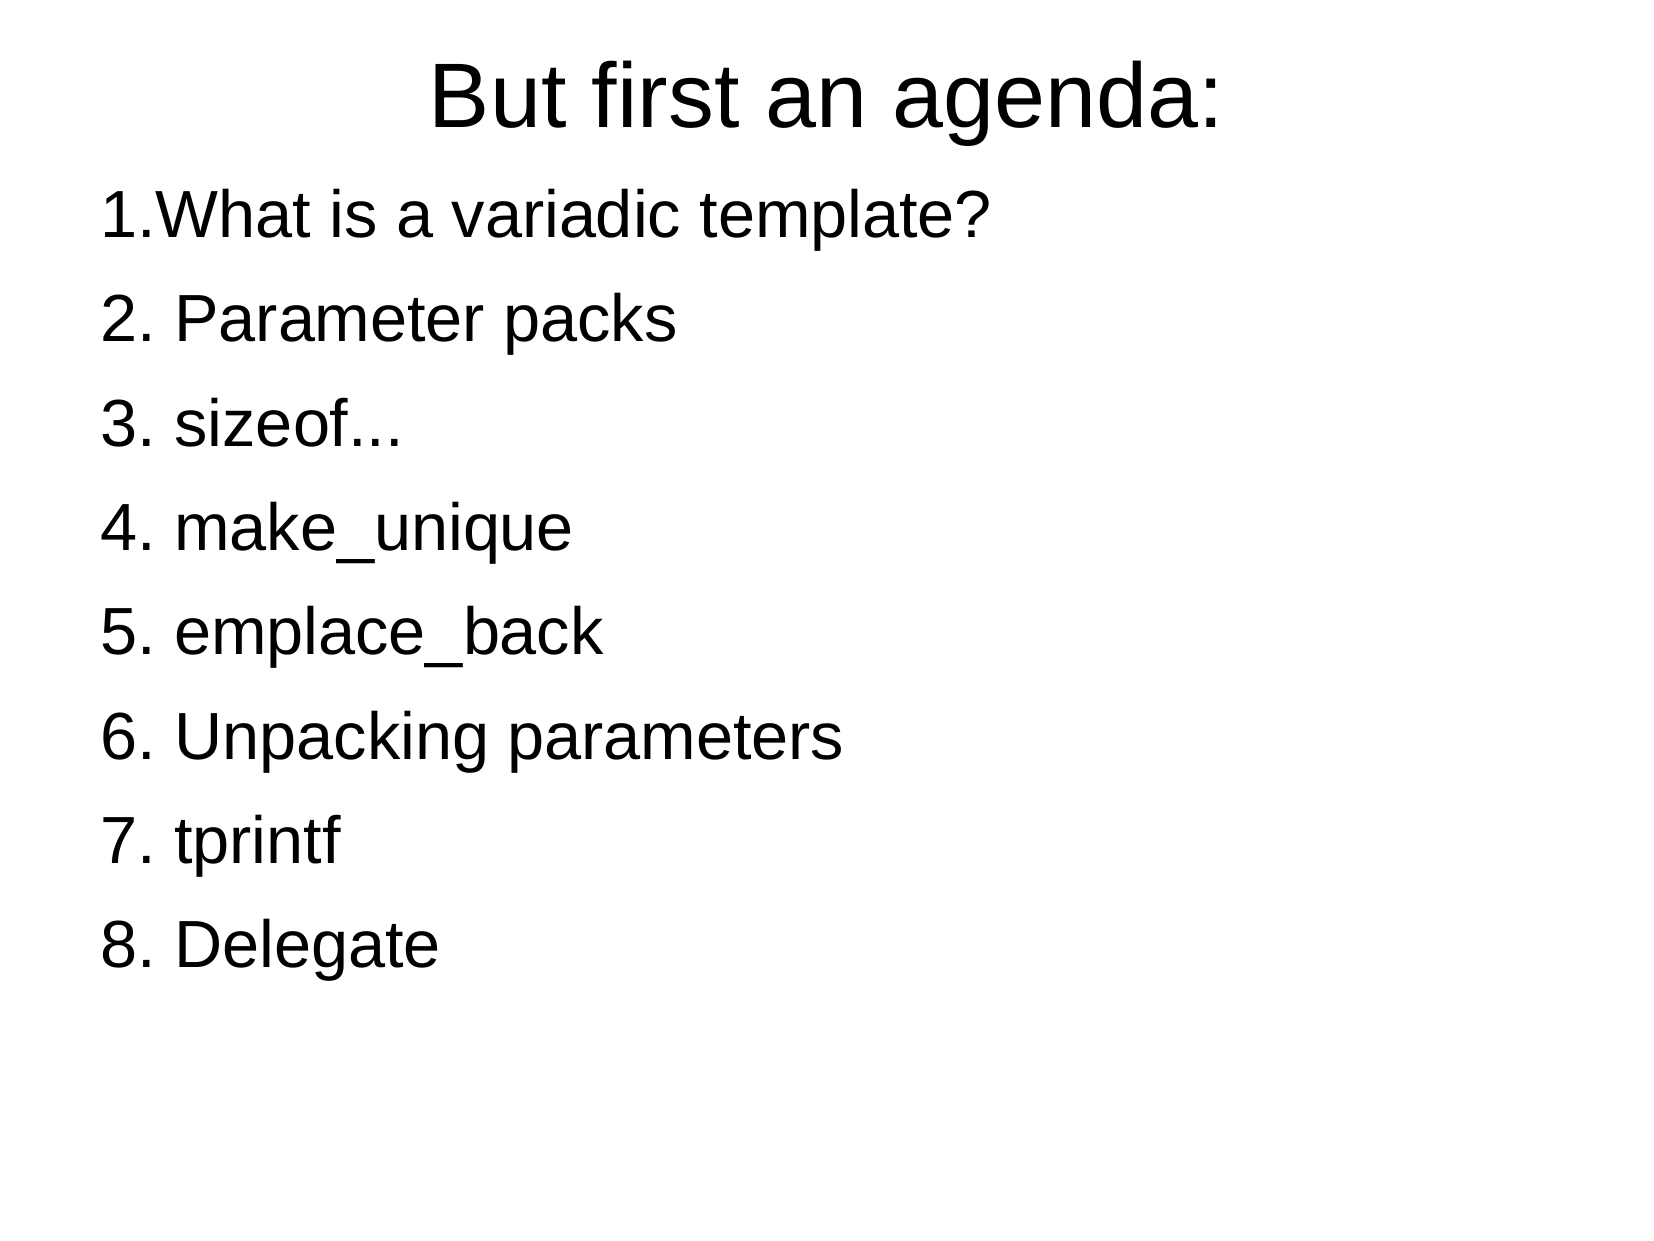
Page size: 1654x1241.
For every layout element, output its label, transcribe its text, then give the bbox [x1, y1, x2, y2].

list What is a variadic template? Parameter packs sizeof... make_unique emplace_back Unpacking parameters tprintf Delegate [82, 177, 1571, 1182]
title But first an agenda: [82, 44, 1571, 147]
